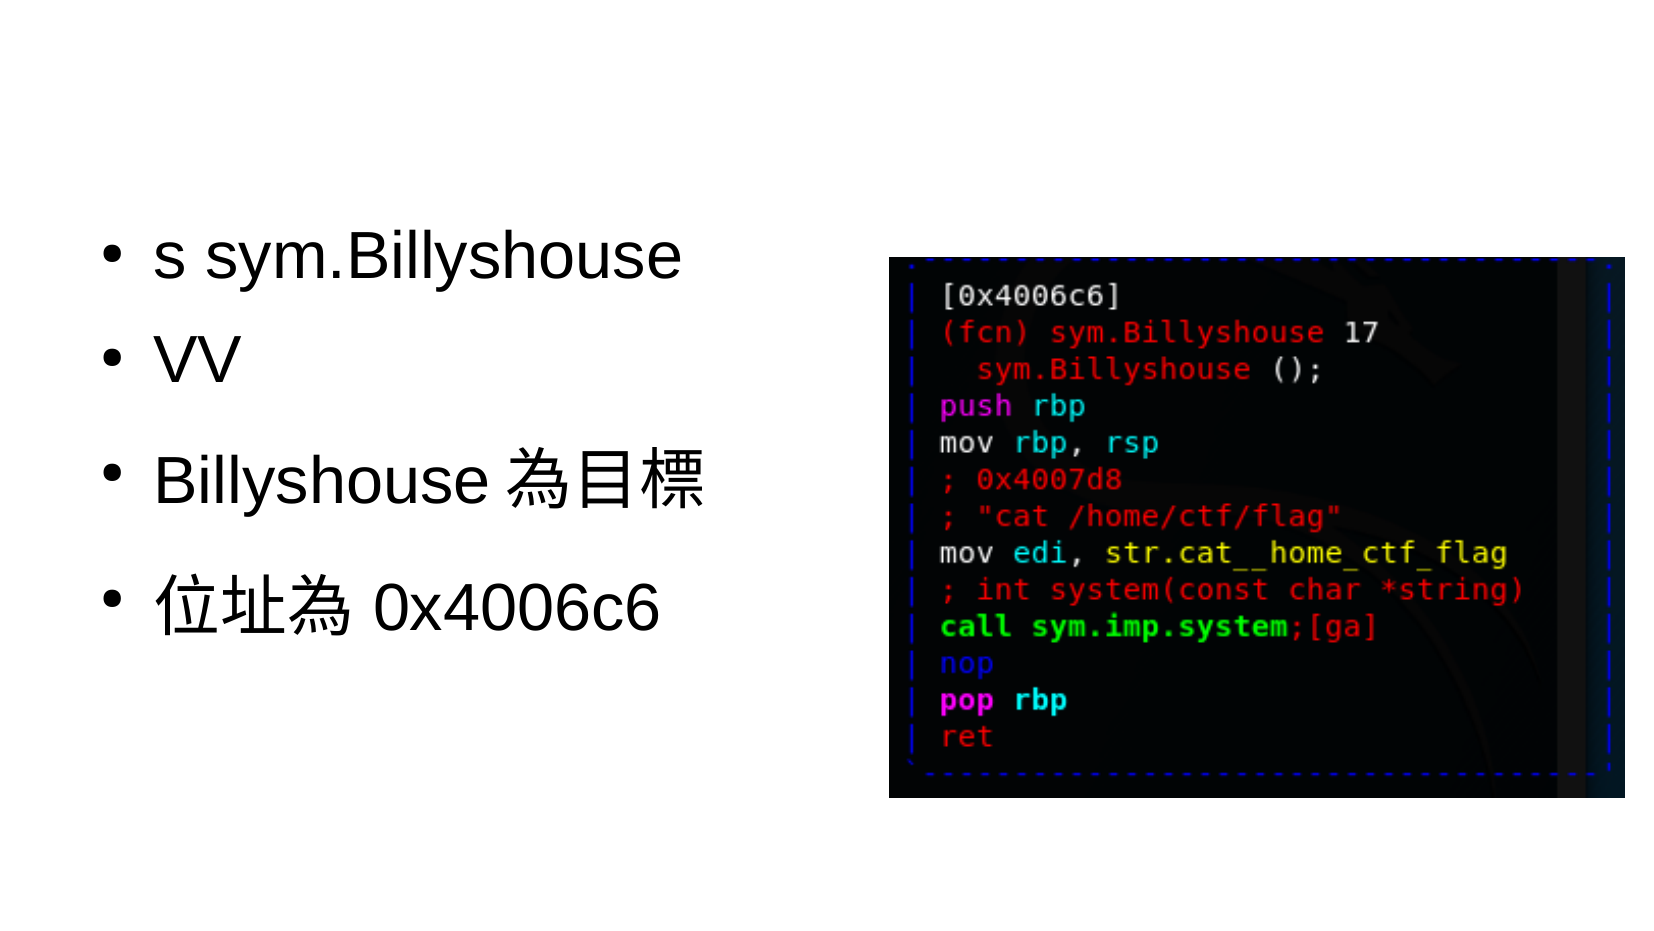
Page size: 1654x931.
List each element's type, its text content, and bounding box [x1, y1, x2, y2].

picture [889, 257, 1625, 798]
list s sym.Billyshouse VV Billyshouse為目標 位址為0x4006c6 [82, 217, 857, 758]
